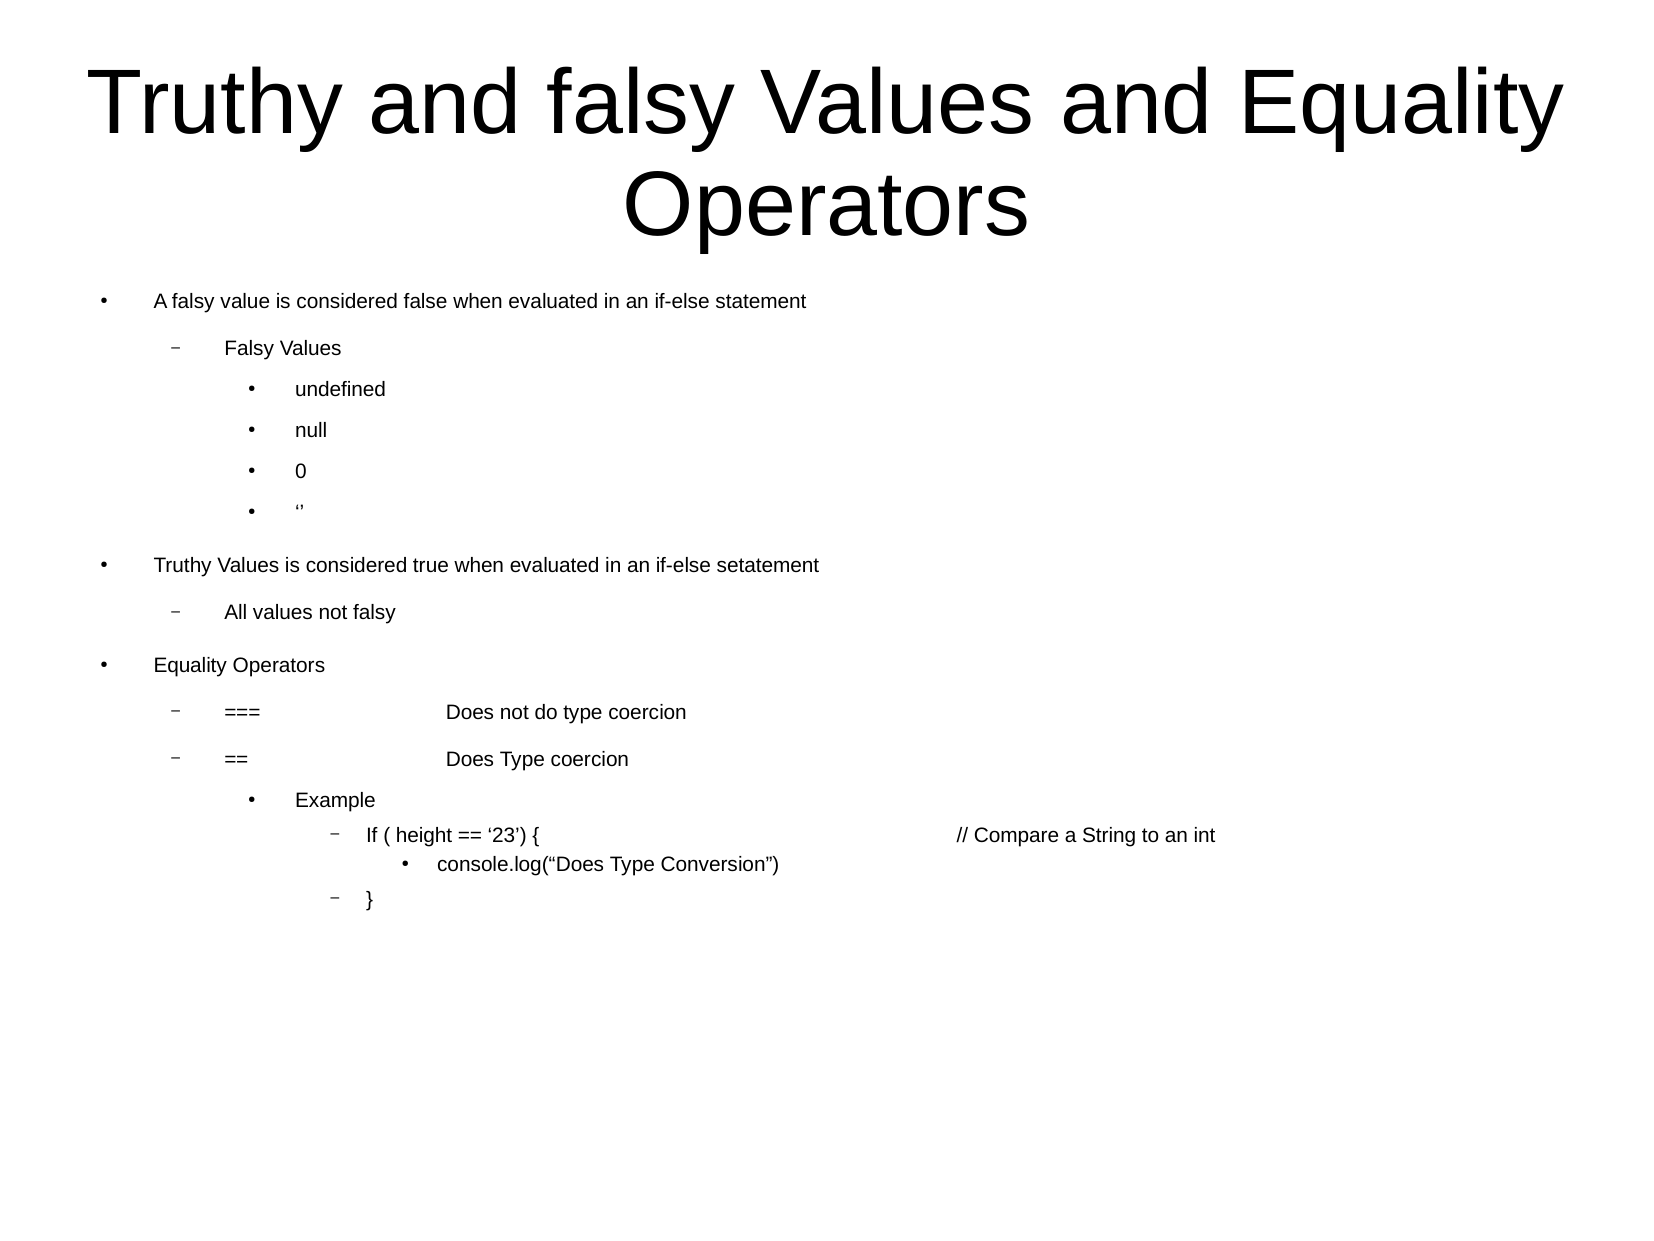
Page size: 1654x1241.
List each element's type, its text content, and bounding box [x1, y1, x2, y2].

list A falsy value is considered false when evaluated in an if-else statement Falsy Values undefined null 0 ‘’ Truthy Values is considered true when evaluated in an if-else setatement All values not falsy Equality Operators === Does not do type coercion == Does Type coercion Example If ( height == ‘23’) { // Compare a String to an int console.log(“Does Type Conversion”) } [82, 290, 1571, 1217]
title Truthy and falsy Values and Equality Operators [82, 49, 1571, 257]
